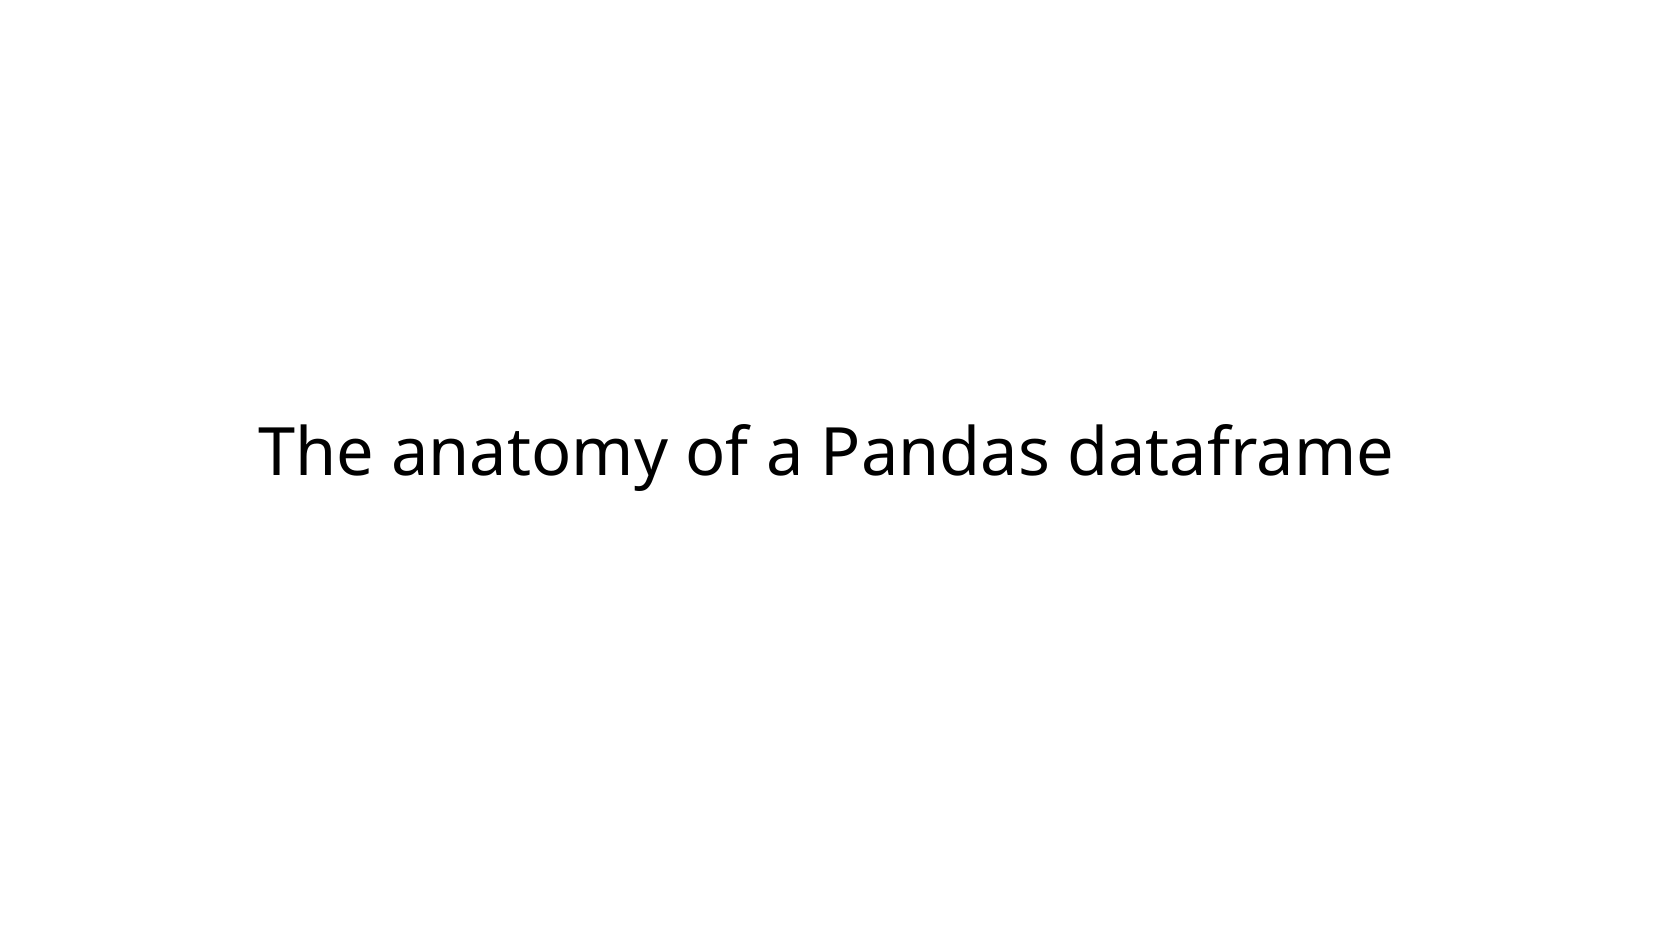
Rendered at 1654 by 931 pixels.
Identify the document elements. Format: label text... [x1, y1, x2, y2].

subtitle The anatomy of a Pandas dataframe [82, 217, 1571, 758]
